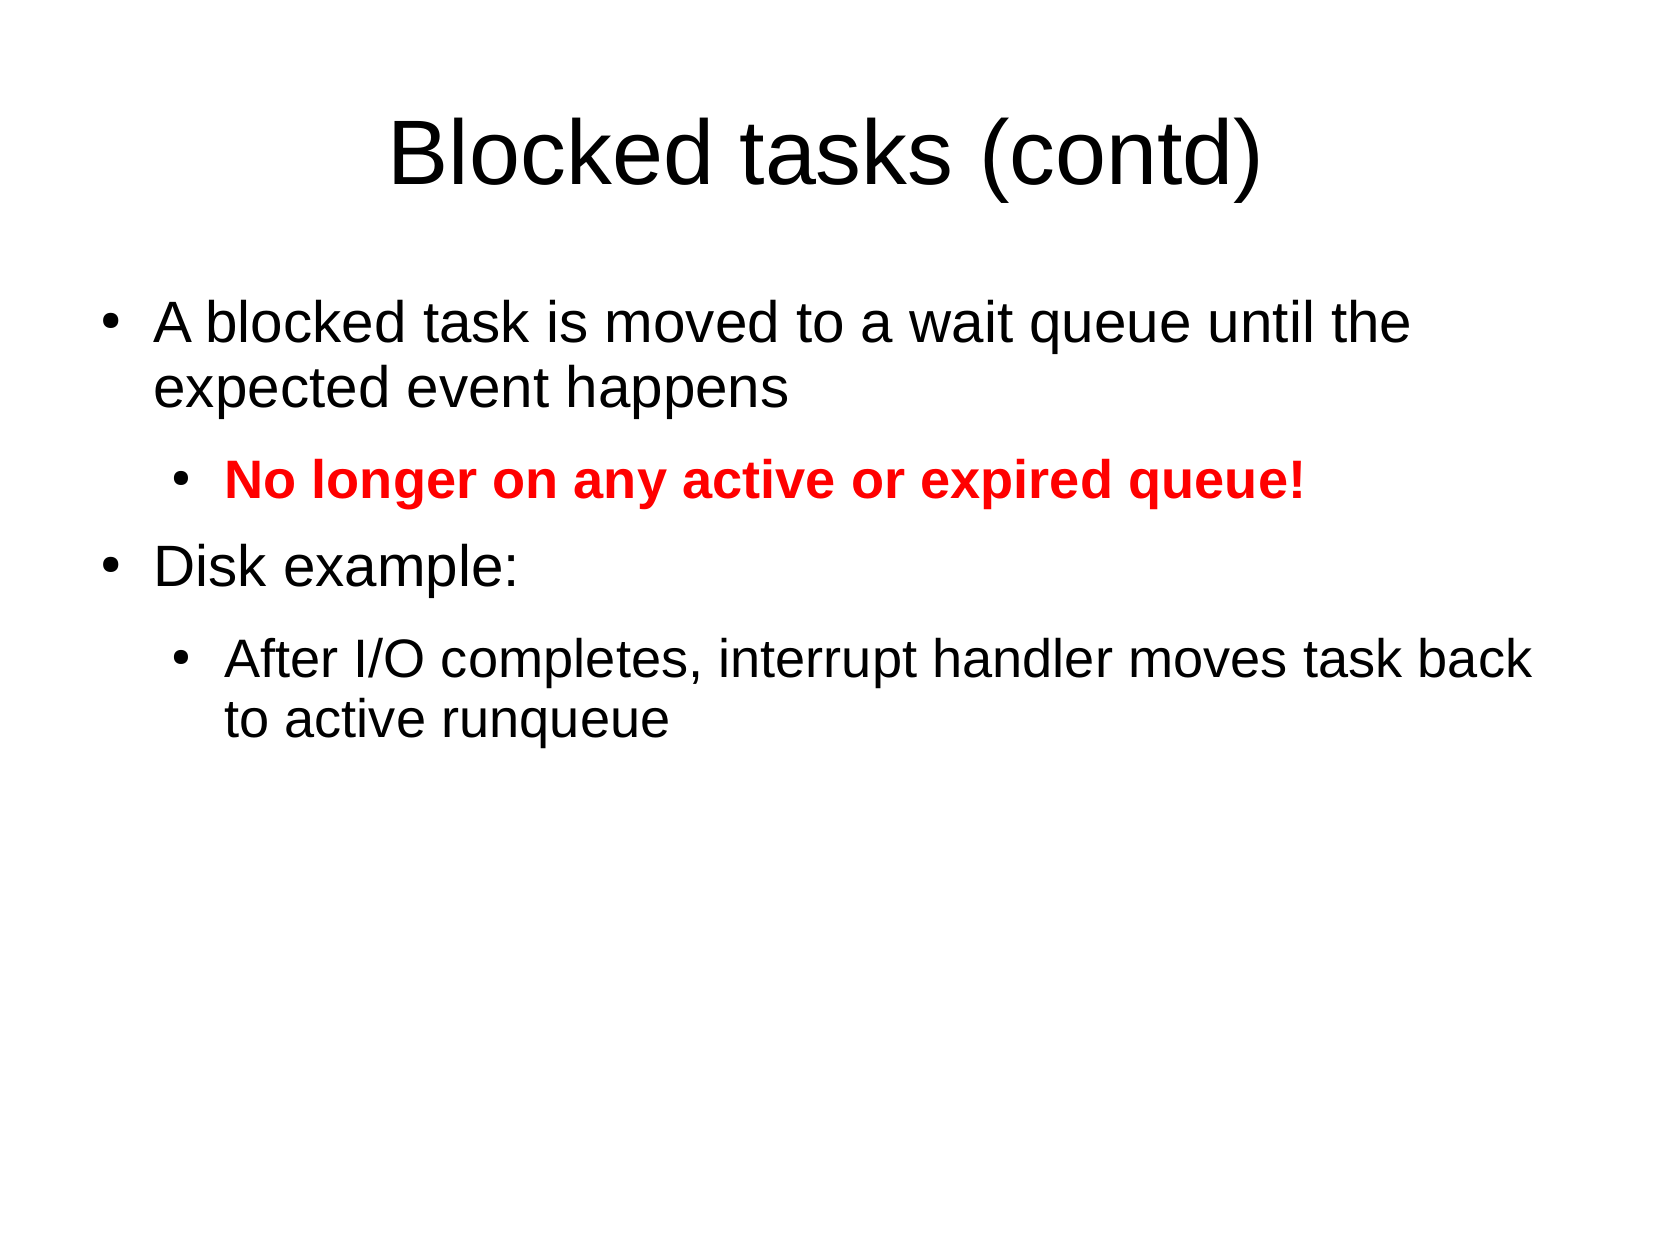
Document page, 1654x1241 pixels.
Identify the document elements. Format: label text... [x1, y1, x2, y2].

title Blocked tasks (contd) [82, 49, 1571, 257]
list A blocked task is moved to a wait queue until the expected event happens No longer on any active or expired queue! Disk example: After I/O completes, interrupt handler moves task back to active runqueue [82, 290, 1571, 1010]
